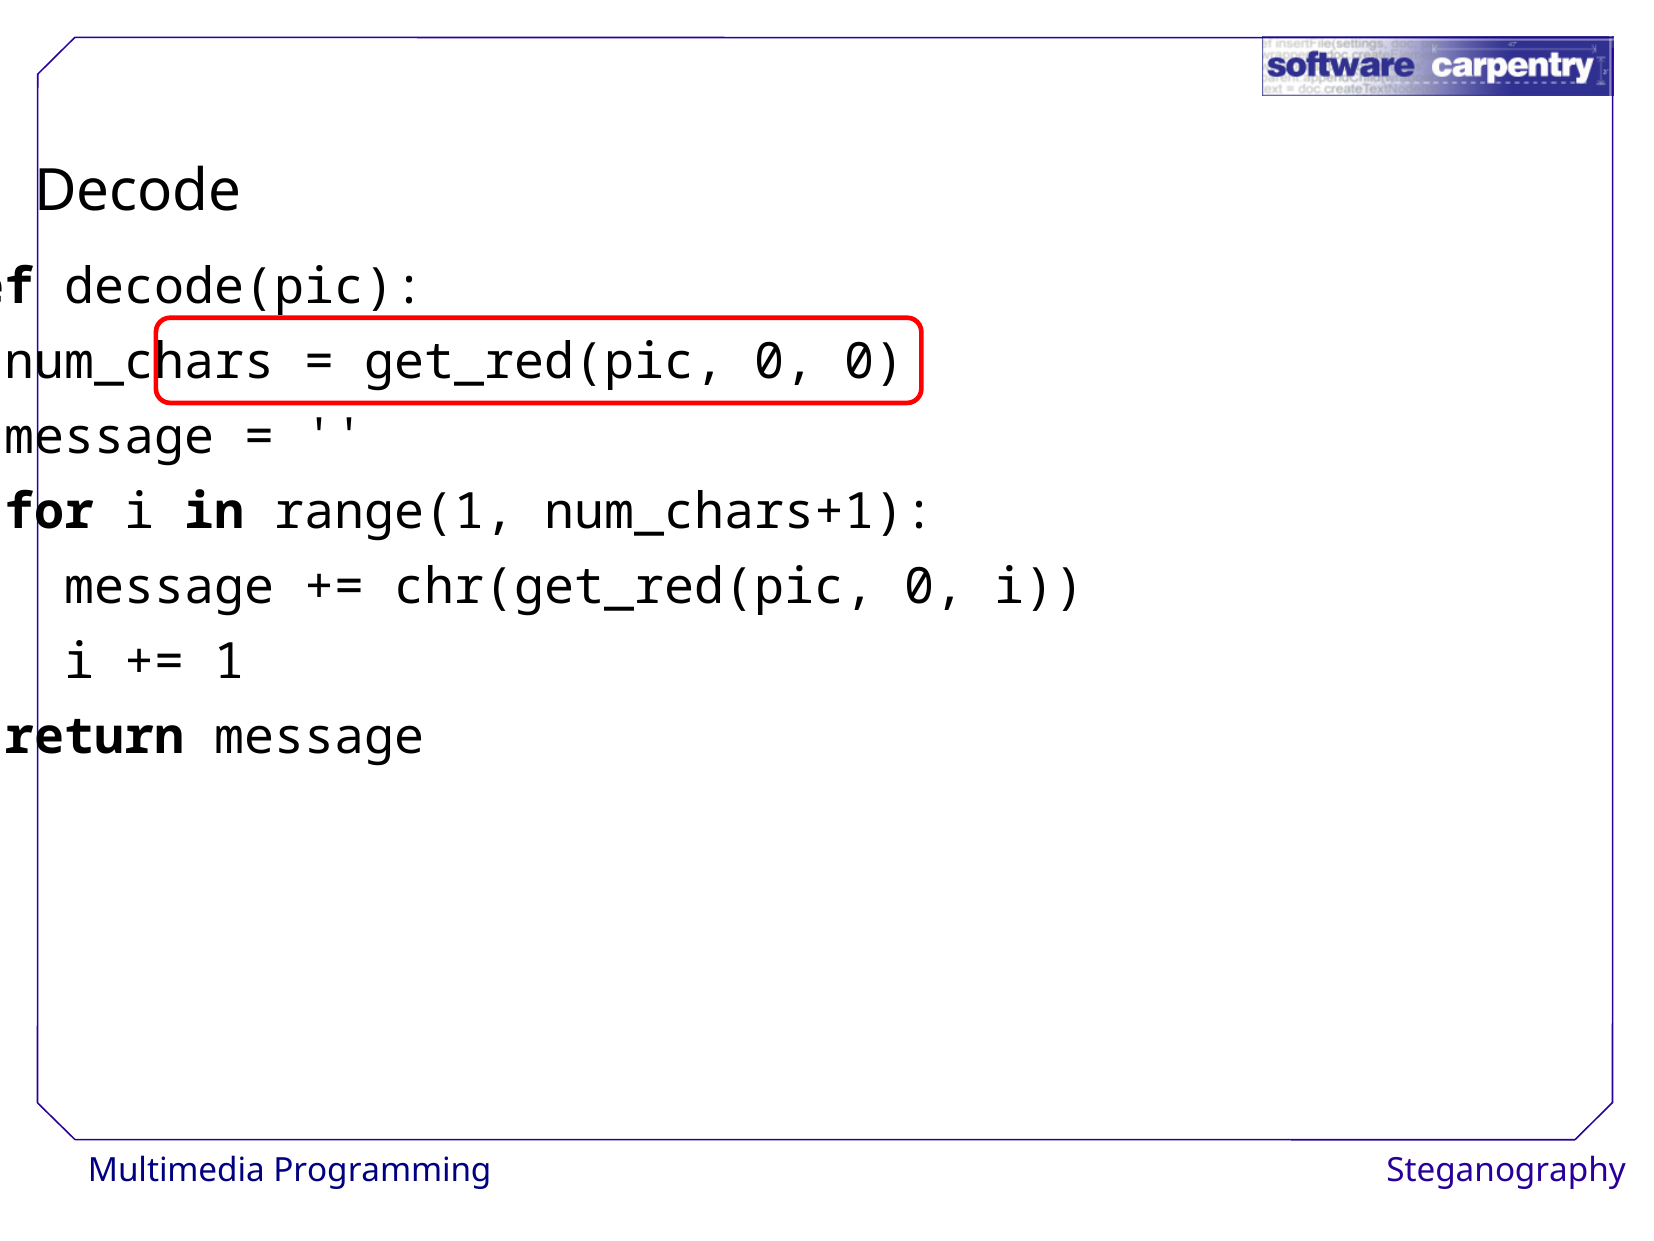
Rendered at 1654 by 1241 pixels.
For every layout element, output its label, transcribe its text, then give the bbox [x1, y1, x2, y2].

text_box Decode [19, 109, 407, 230]
text_box def decode(pic): num_chars = get_red(pic, 0, 0) message = '' for i in range(1, num_chars+1): message += chr(get_red(pic, 0, i)) i += 1 return message [0, 230, 1250, 772]
picture [1262, 36, 1614, 96]
